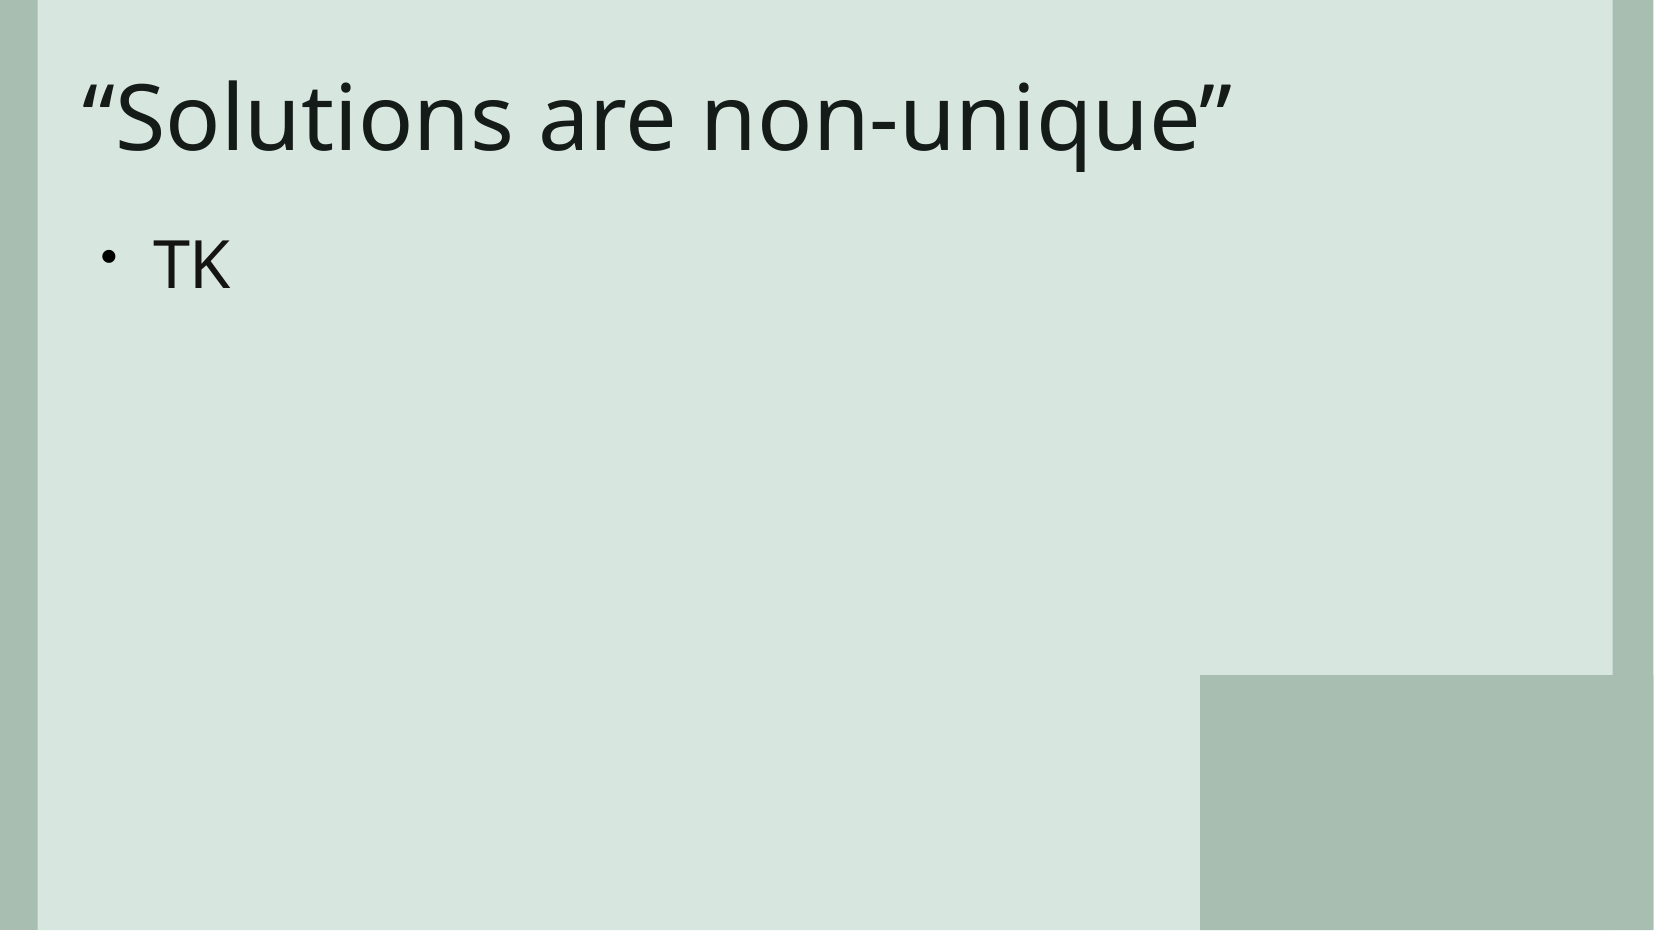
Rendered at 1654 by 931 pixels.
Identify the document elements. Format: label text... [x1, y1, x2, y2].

title “Solutions are non-unique” [82, 37, 1576, 193]
list TK [82, 217, 1351, 758]
